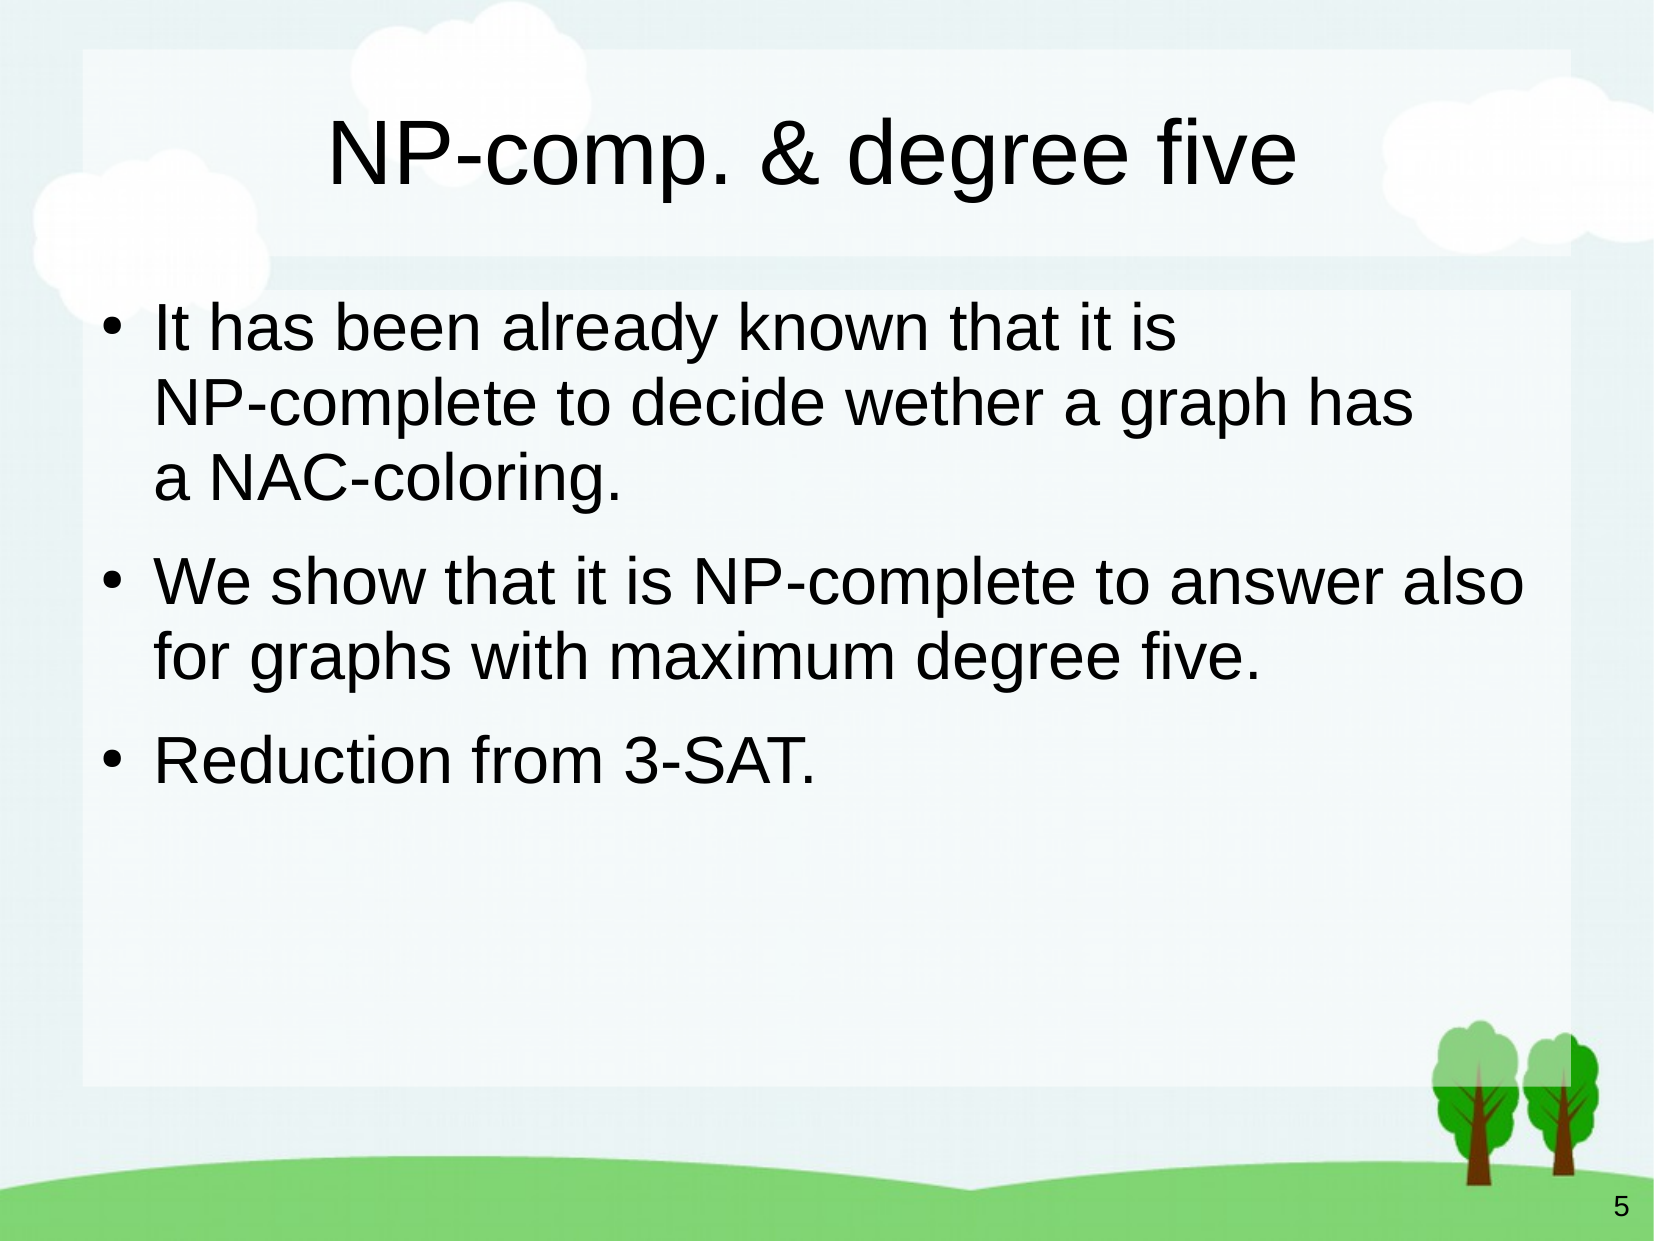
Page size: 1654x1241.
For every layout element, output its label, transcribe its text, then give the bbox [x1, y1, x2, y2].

picture [0, 0, 1654, 1241]
list It has been already known that it is NP-complete to decide wether a graph has a NAC-coloring. We show that it is NP-complete to answer also for graphs with maximum degree five. Reduction from 3-SAT. [82, 290, 1571, 1087]
title NP-comp. & degree five [82, 49, 1571, 257]
